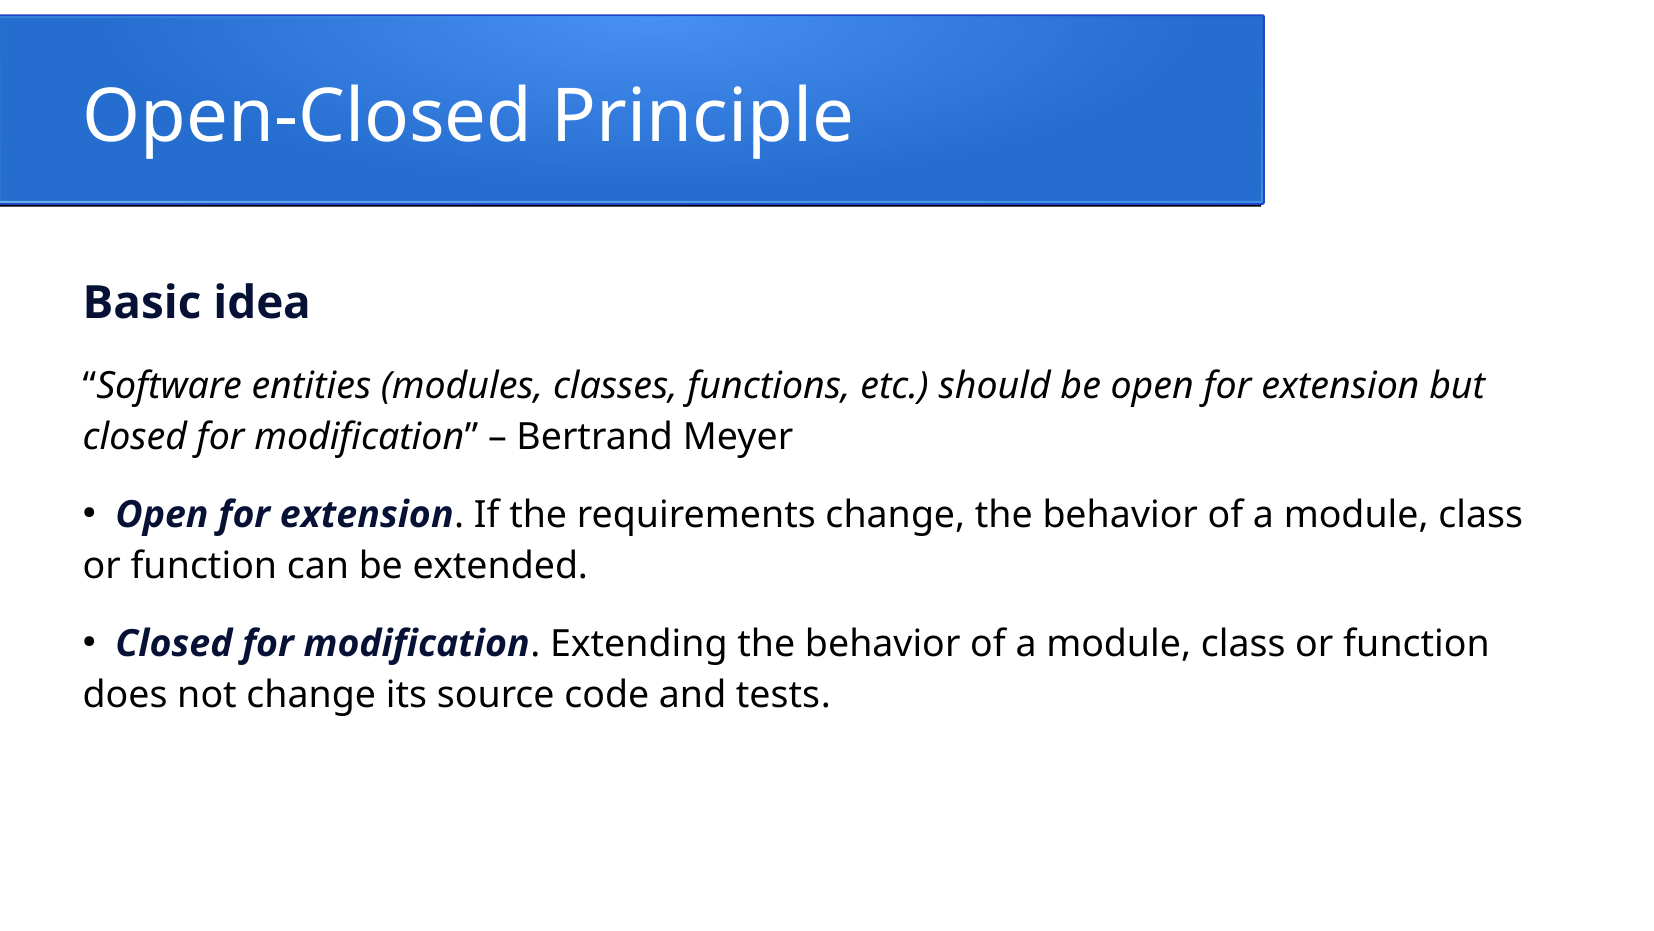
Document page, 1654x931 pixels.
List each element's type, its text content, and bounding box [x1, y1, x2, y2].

title Open-Closed Principle [82, 35, 1235, 189]
subtitle Basic idea “Software entities (modules, classes, functions, etc.) should be open for extension but closed for modification” – Bertrand Meyer Open for extension. If the requirements change, the behavior of a module, class or function can be extended. Closed for modification. Extending the behavior of a module, class or function does not change its source code and tests. [82, 224, 1571, 764]
